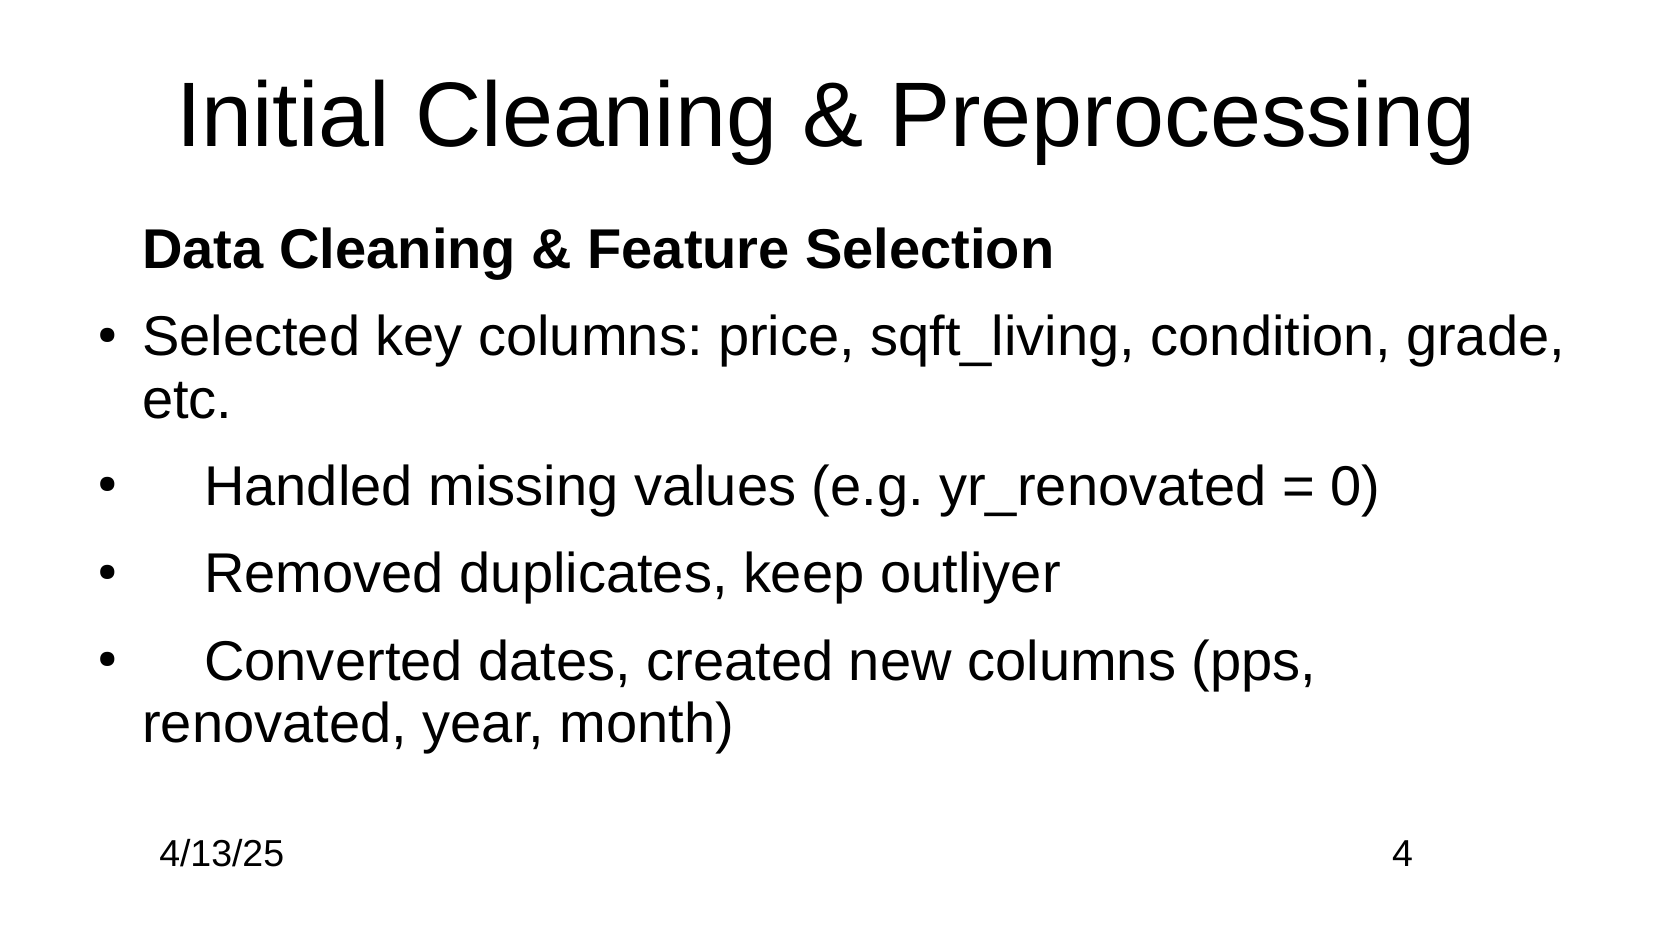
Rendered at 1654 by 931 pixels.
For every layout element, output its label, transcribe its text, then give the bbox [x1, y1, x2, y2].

title Initial Cleaning & Preprocessing [82, 37, 1571, 193]
list Data Cleaning & Feature Selection Selected key columns: price, sqft_living, condition, grade, etc. Handled missing values (e.g. yr_renovated = 0) Removed duplicates, keep outliyer Converted dates, created new columns (pps, renovated, year, month) [82, 217, 1571, 758]
